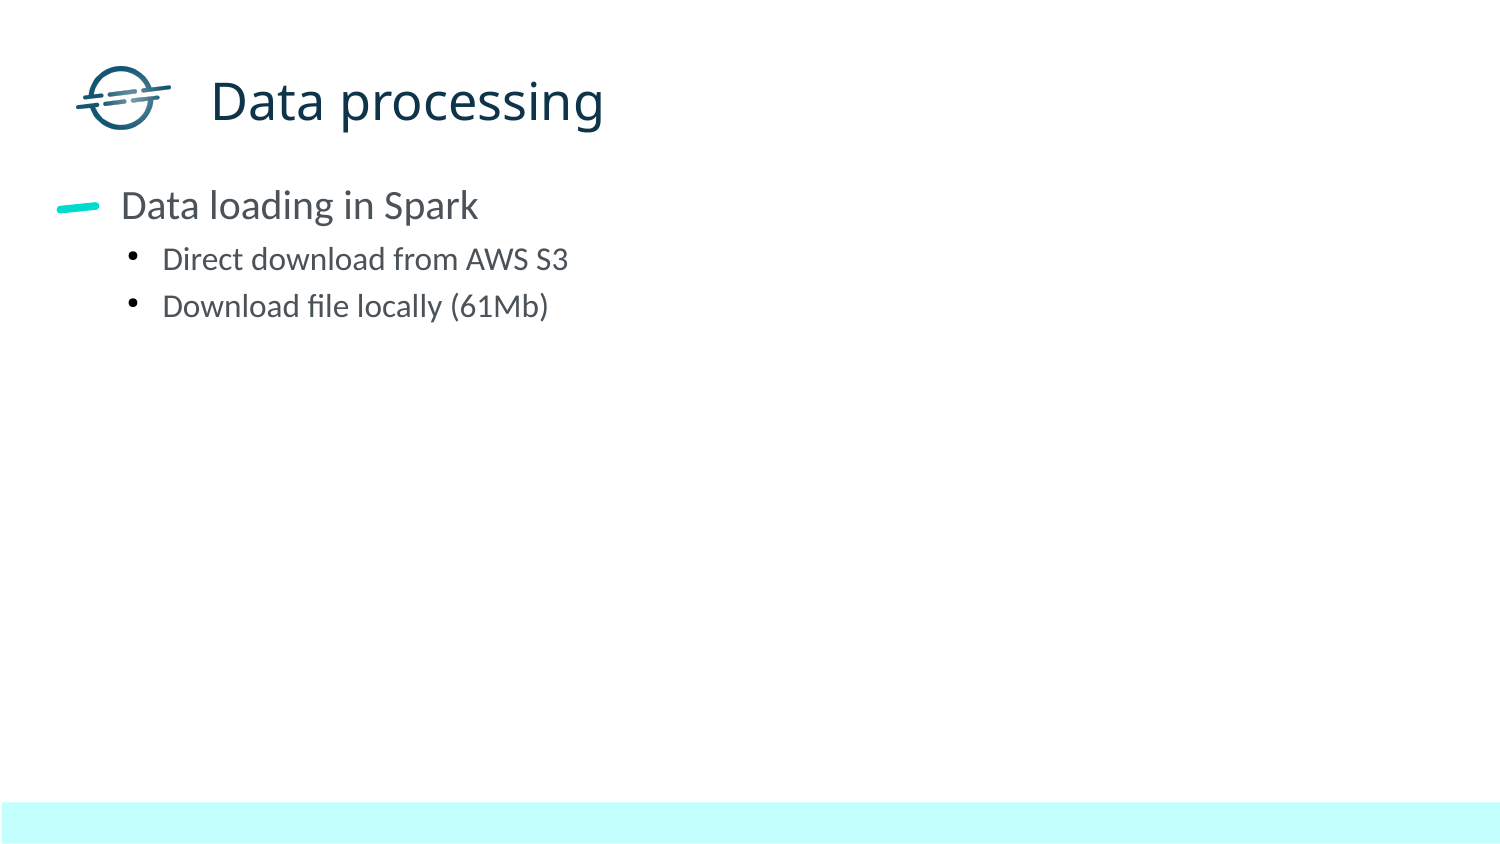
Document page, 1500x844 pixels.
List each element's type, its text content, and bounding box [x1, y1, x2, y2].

title Data loading in Spark [106, 162, 635, 236]
text_box [1, 802, 1500, 844]
text_box [56, 202, 100, 214]
picture [76, 66, 171, 130]
title Direct download from AWS S3 [112, 222, 586, 269]
title Data processing [195, 53, 1178, 141]
title Download file locally (61Mb) [112, 269, 623, 328]
